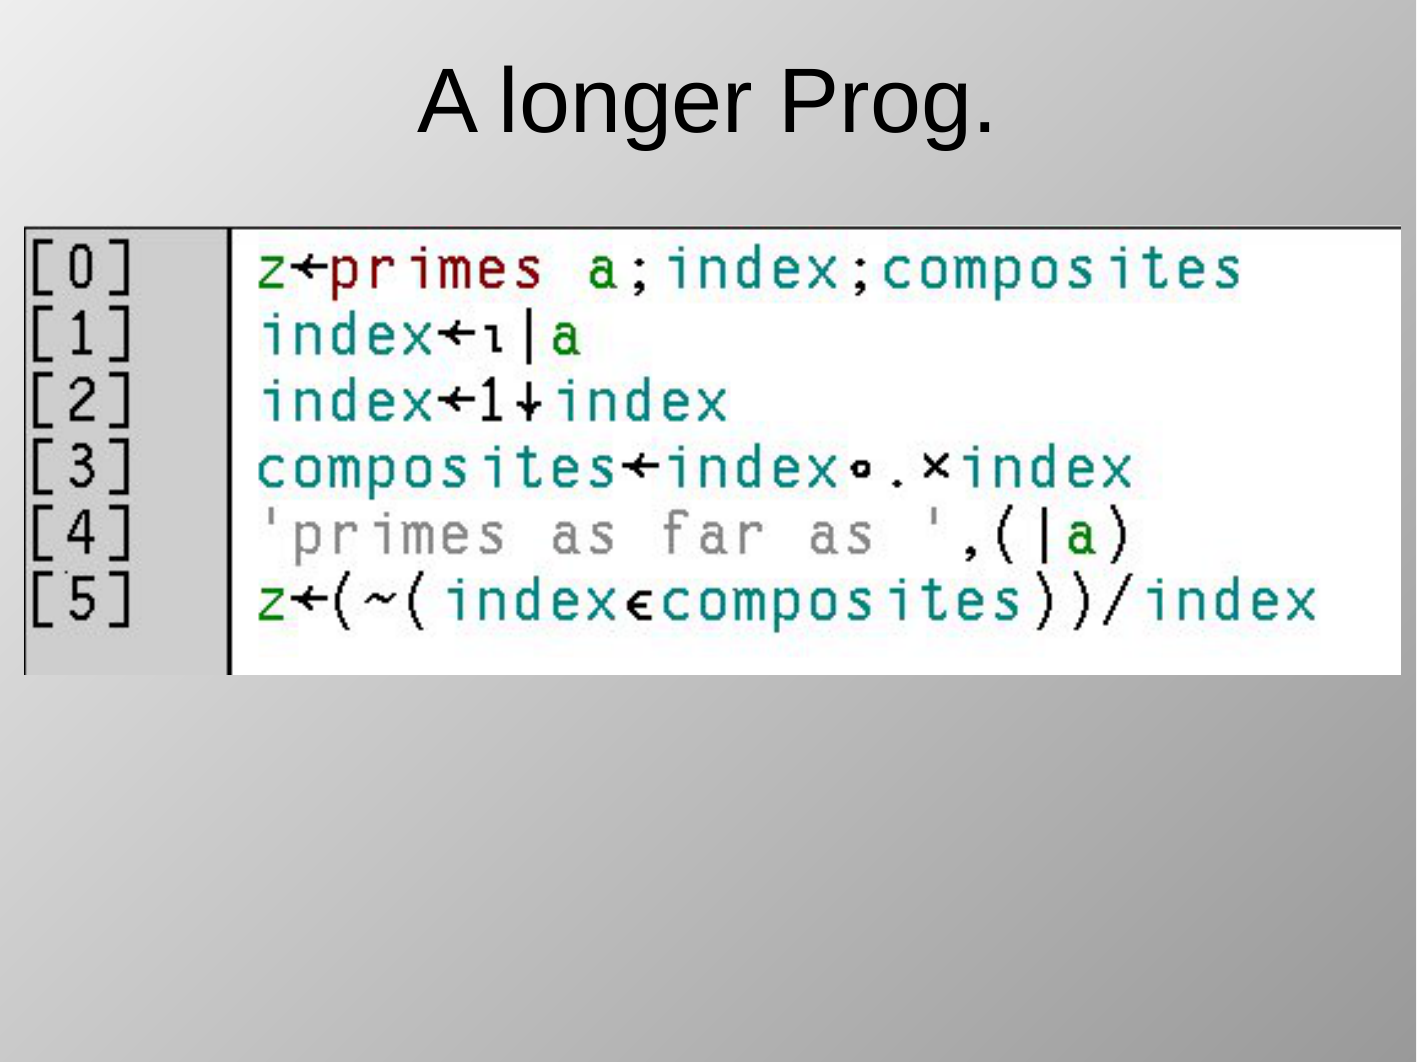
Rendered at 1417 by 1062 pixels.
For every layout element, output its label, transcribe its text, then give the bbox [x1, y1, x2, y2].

text_box A longer Prog. [70, 42, 1346, 213]
picture [24, 225, 1401, 675]
